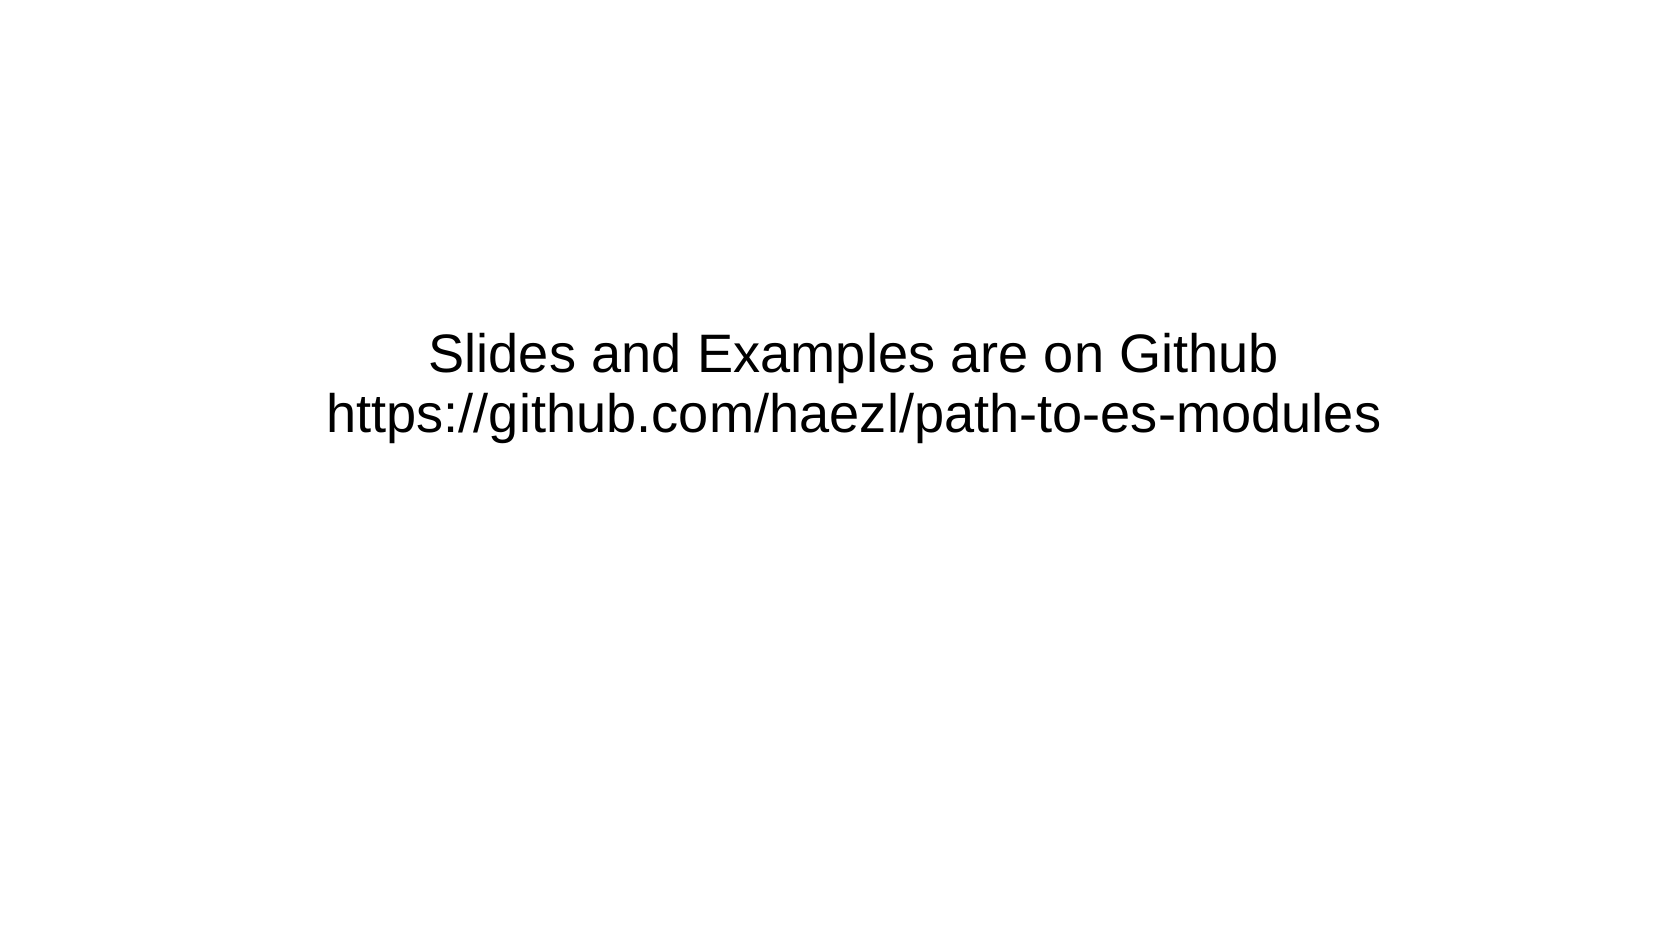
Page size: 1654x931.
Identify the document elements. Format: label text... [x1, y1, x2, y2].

list Slides and Examples are on Github https://github.com/haezl/path-to-es-modules [75, 322, 1564, 661]
